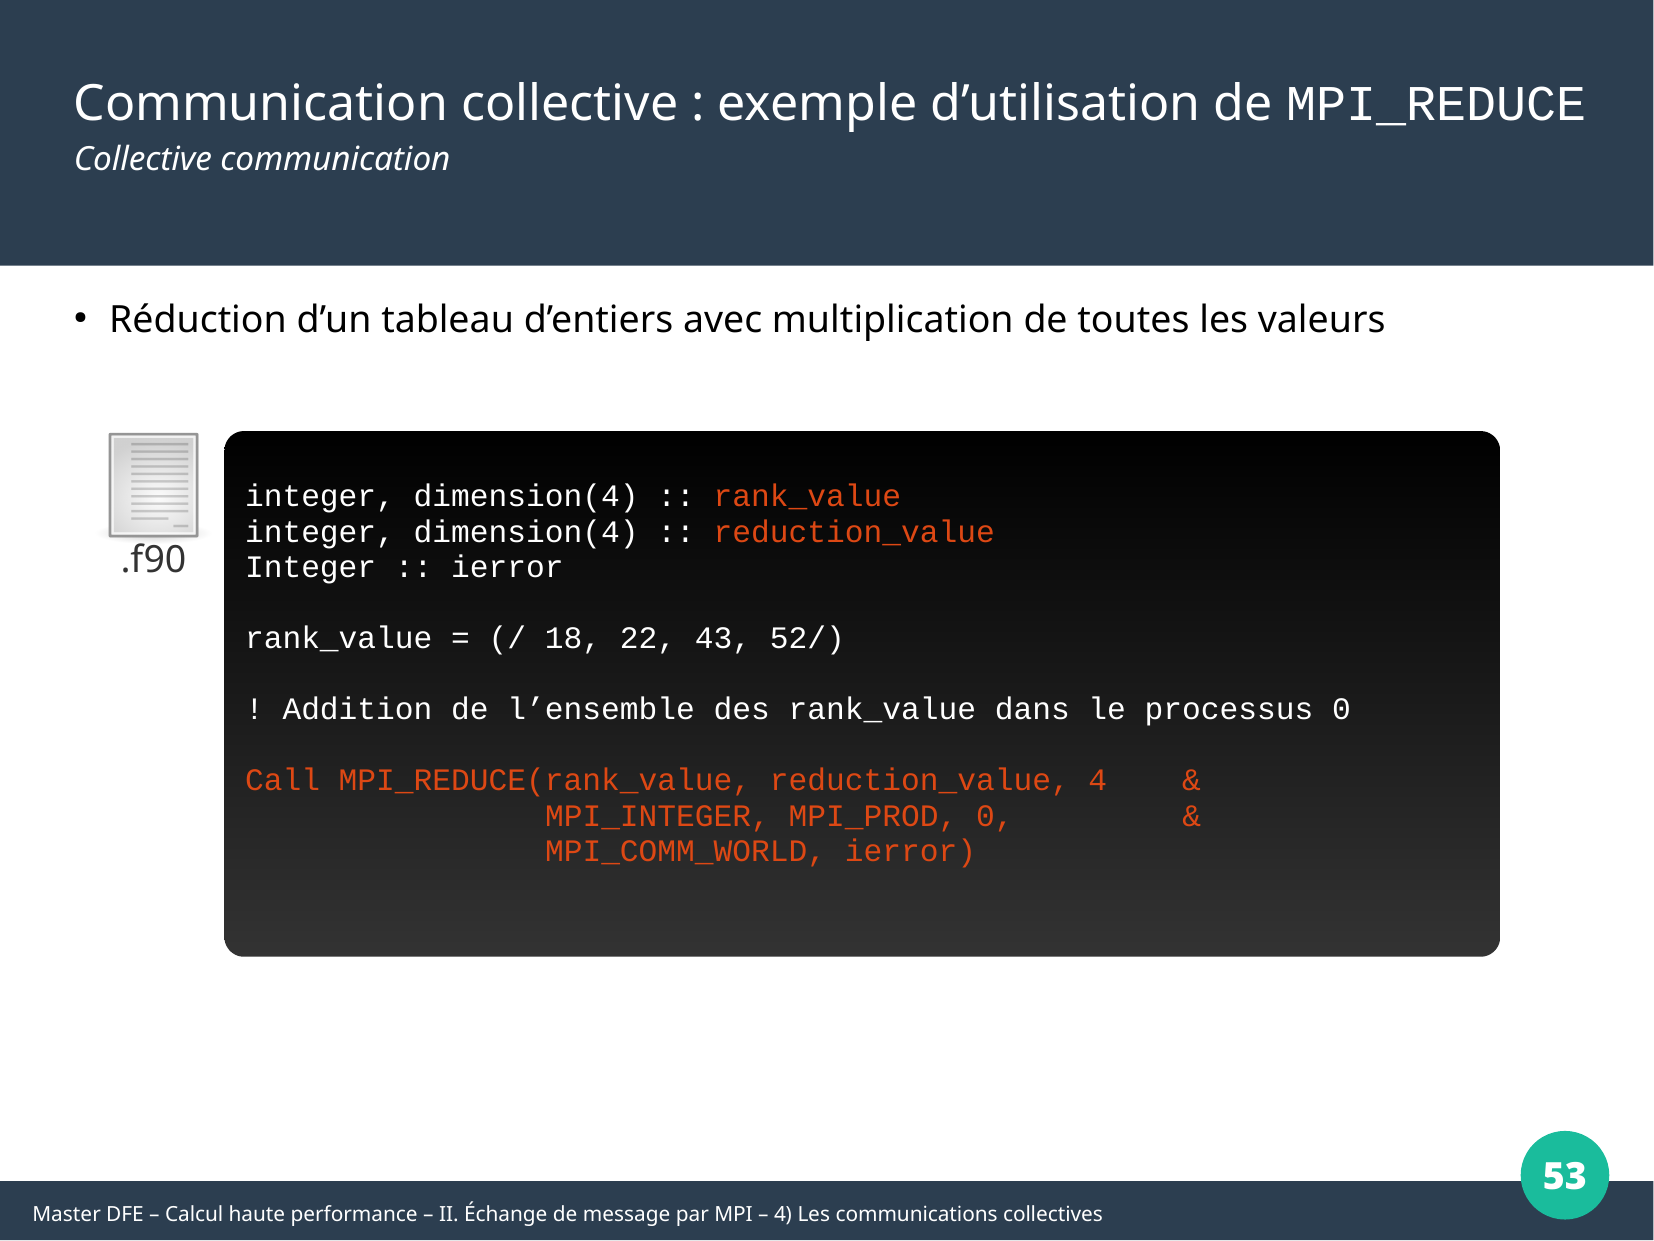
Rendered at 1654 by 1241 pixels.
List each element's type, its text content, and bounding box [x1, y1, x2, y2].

text_box Réduction d’un tableau d’entiers avec multiplication de toutes les valeurs [59, 285, 1619, 355]
text_box .f90 [76, 525, 231, 591]
text_box Communication collective : exemple d’utilisation de MPI_REDUCE Collective communication [59, 59, 1619, 254]
text_box Master DFE – Calcul haute performance – II. Échange de message par MPI – 4) Les communications collectives [17, 1191, 1436, 1235]
text_box integer, dimension(4) :: rank_value integer, dimension(4) :: reduction_value Integer :: ierror rank_value = (/ 18, 22, 43, 52/) ! Addition de l’ensemble des rank_value dans le processus 0 Call MPI_REDUCE(rank_value, reduction_value, 4 & MPI_INTEGER, MPI_PROD, 0, & MPI_COMM_WORLD, ierror) [224, 431, 1501, 957]
picture [94, 428, 213, 525]
